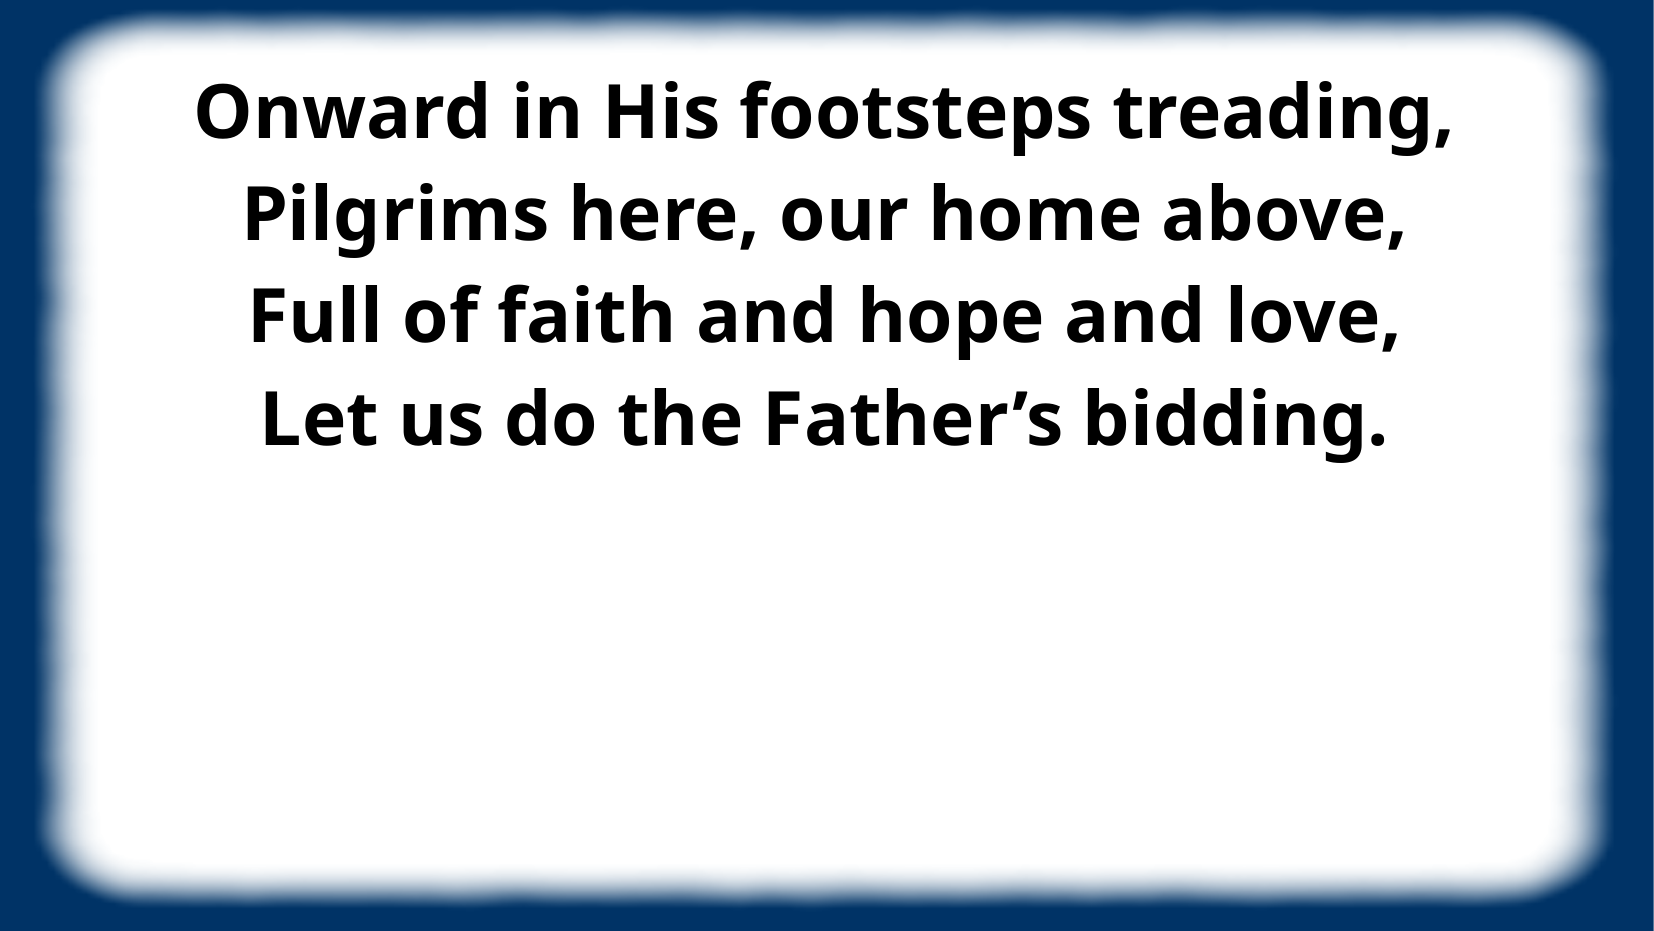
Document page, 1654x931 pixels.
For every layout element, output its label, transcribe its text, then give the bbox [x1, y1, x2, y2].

picture [0, 0, 1654, 931]
text_box Onward in His footsteps treading, Pilgrims here, our home above, Full of faith and hope and love, Let us do the Father’s bidding. [90, 50, 1561, 481]
